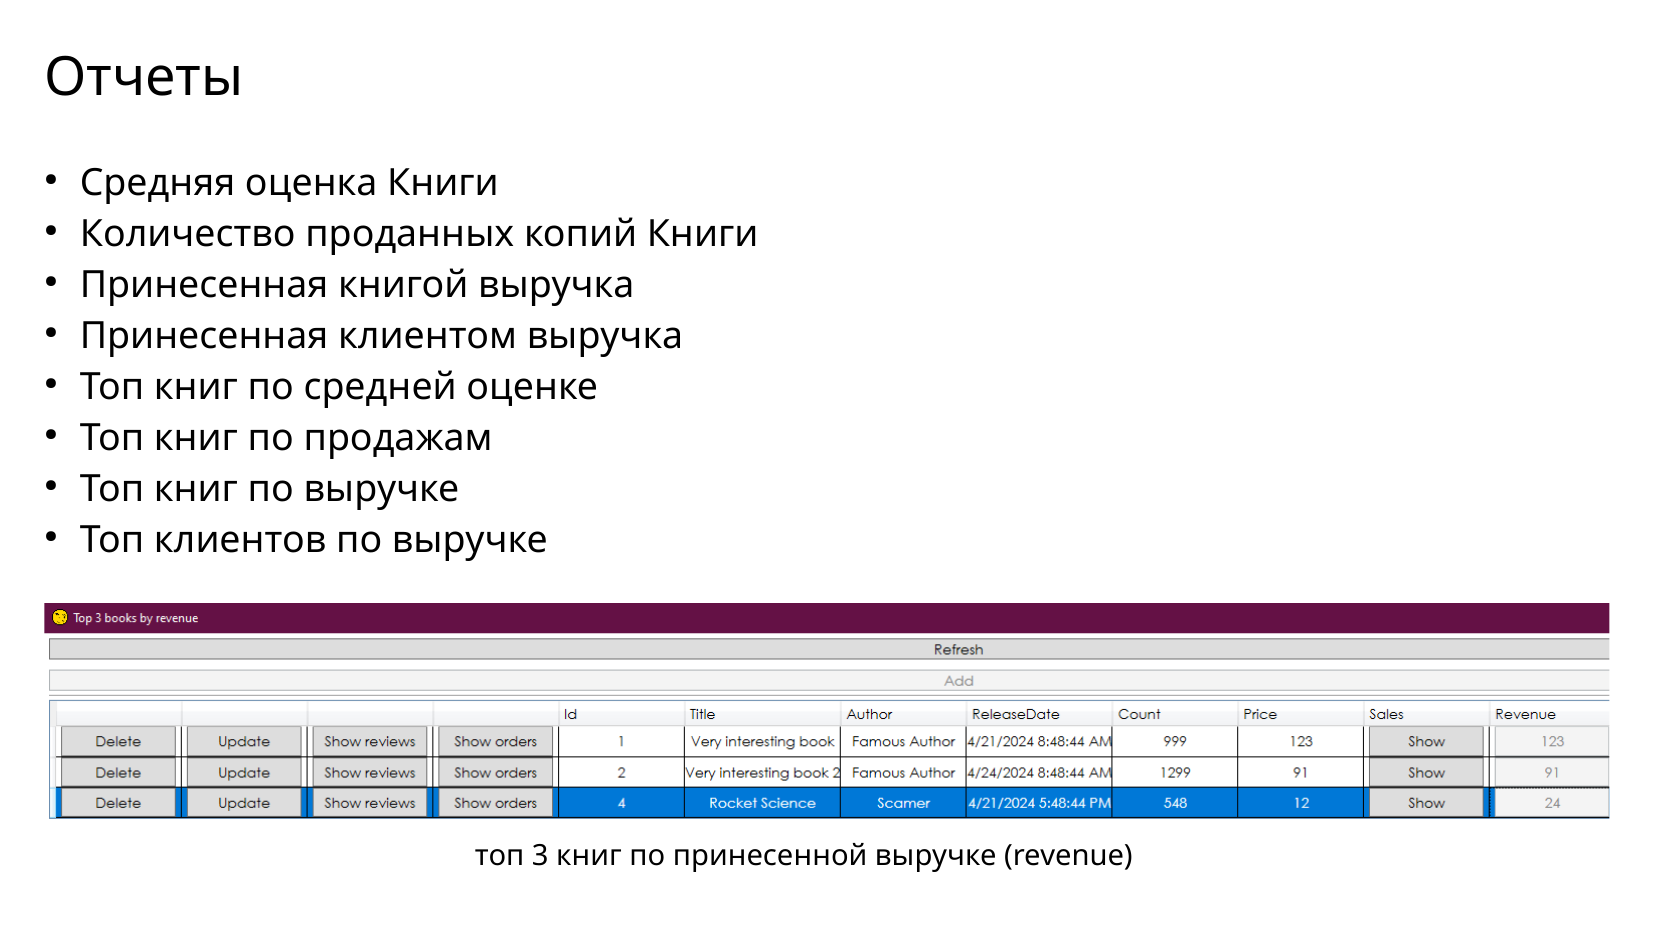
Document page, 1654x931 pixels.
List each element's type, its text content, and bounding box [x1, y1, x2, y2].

text_box Средняя оценка Книги Количество проданных копий Книги Принесенная книгой выручка Принесенная клиентом выручка Топ книг по средней оценке Топ книг по продажам Топ книг по выручке Топ клиентов по выручке [29, 147, 1625, 714]
text_box Отчеты [29, 29, 1625, 119]
text_box топ 3 книг по принесенной выручке (revenue) [459, 827, 1174, 878]
picture [44, 603, 1610, 827]
